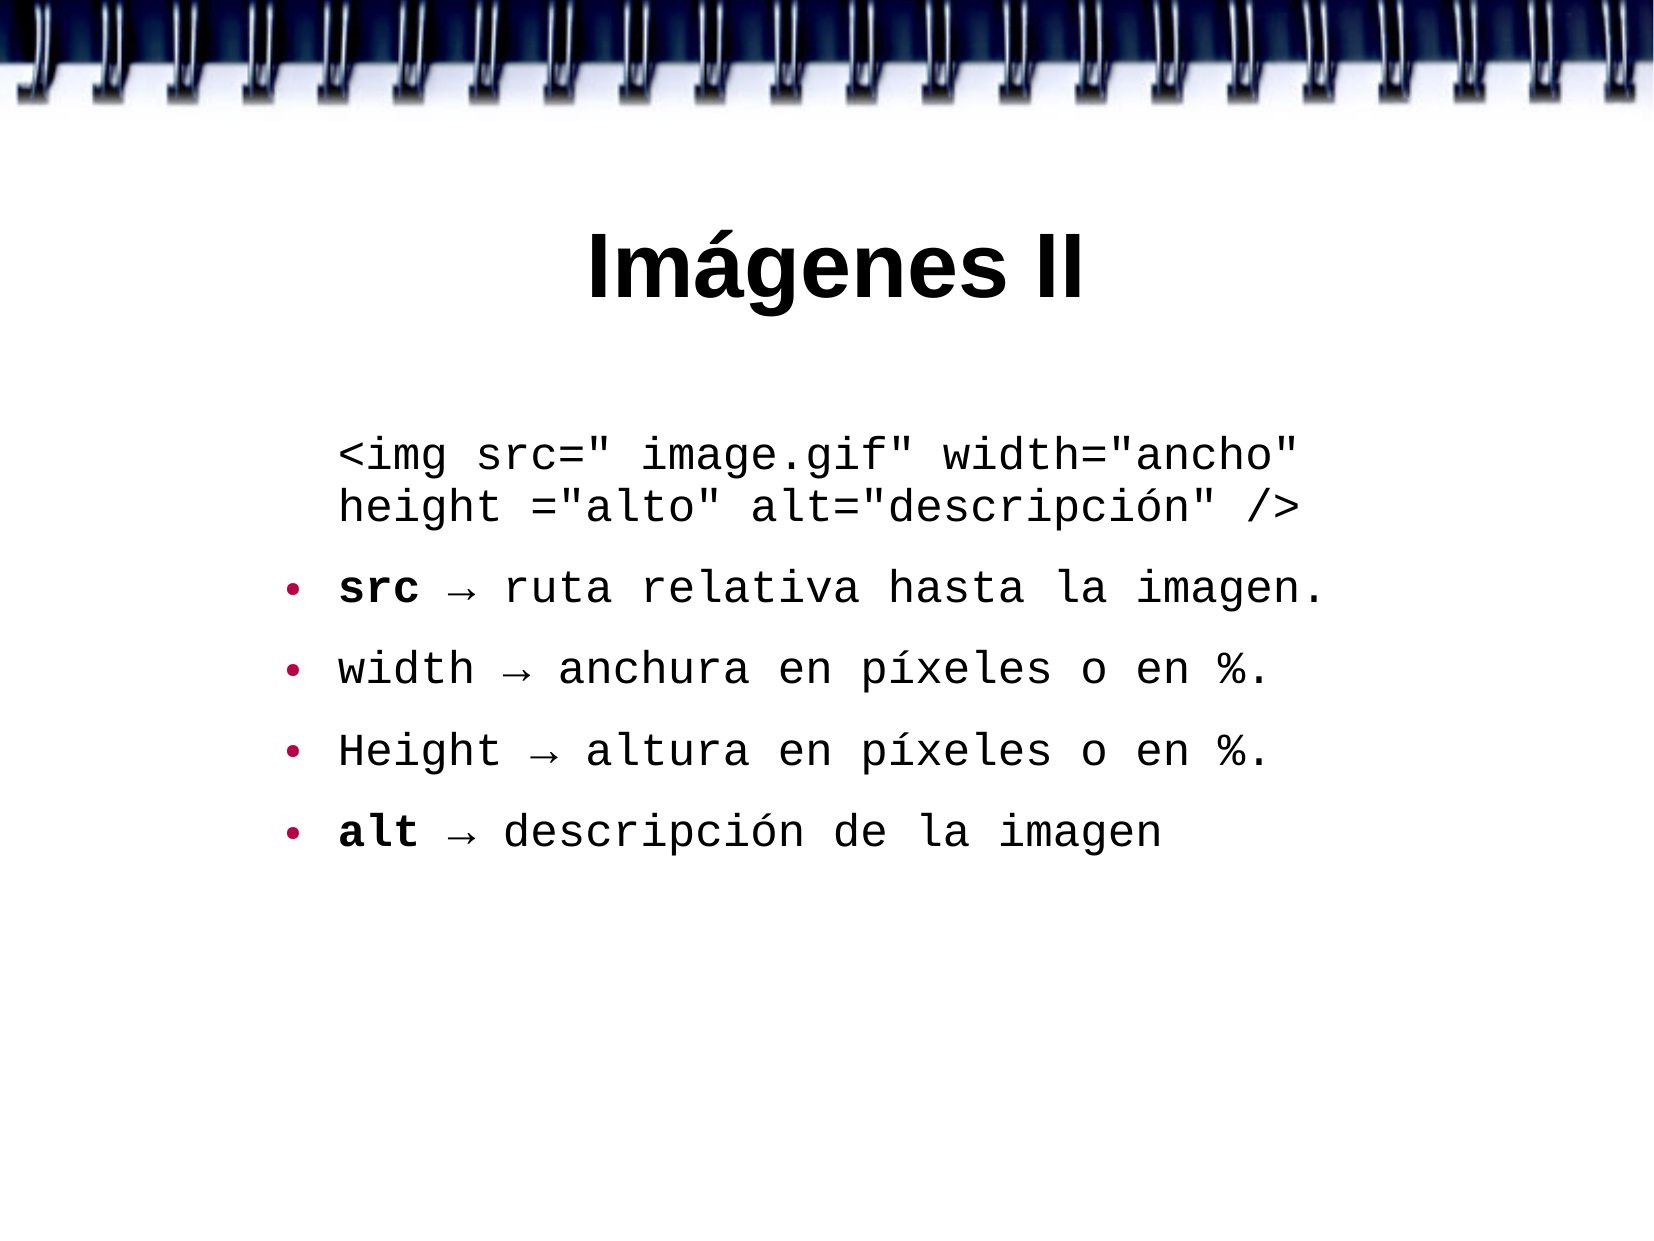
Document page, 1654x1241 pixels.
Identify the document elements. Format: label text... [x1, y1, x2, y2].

picture [0, 0, 1654, 121]
list <img src=" image.gif" width="ancho" height ="alto" alt="descripción" /> src → ruta relativa hasta la imagen. width → anchura en píxeles o en %. Height → altura en píxeles o en %. alt → descripción de la imagen [266, 431, 1359, 1047]
title Imágenes II [139, 169, 1535, 362]
